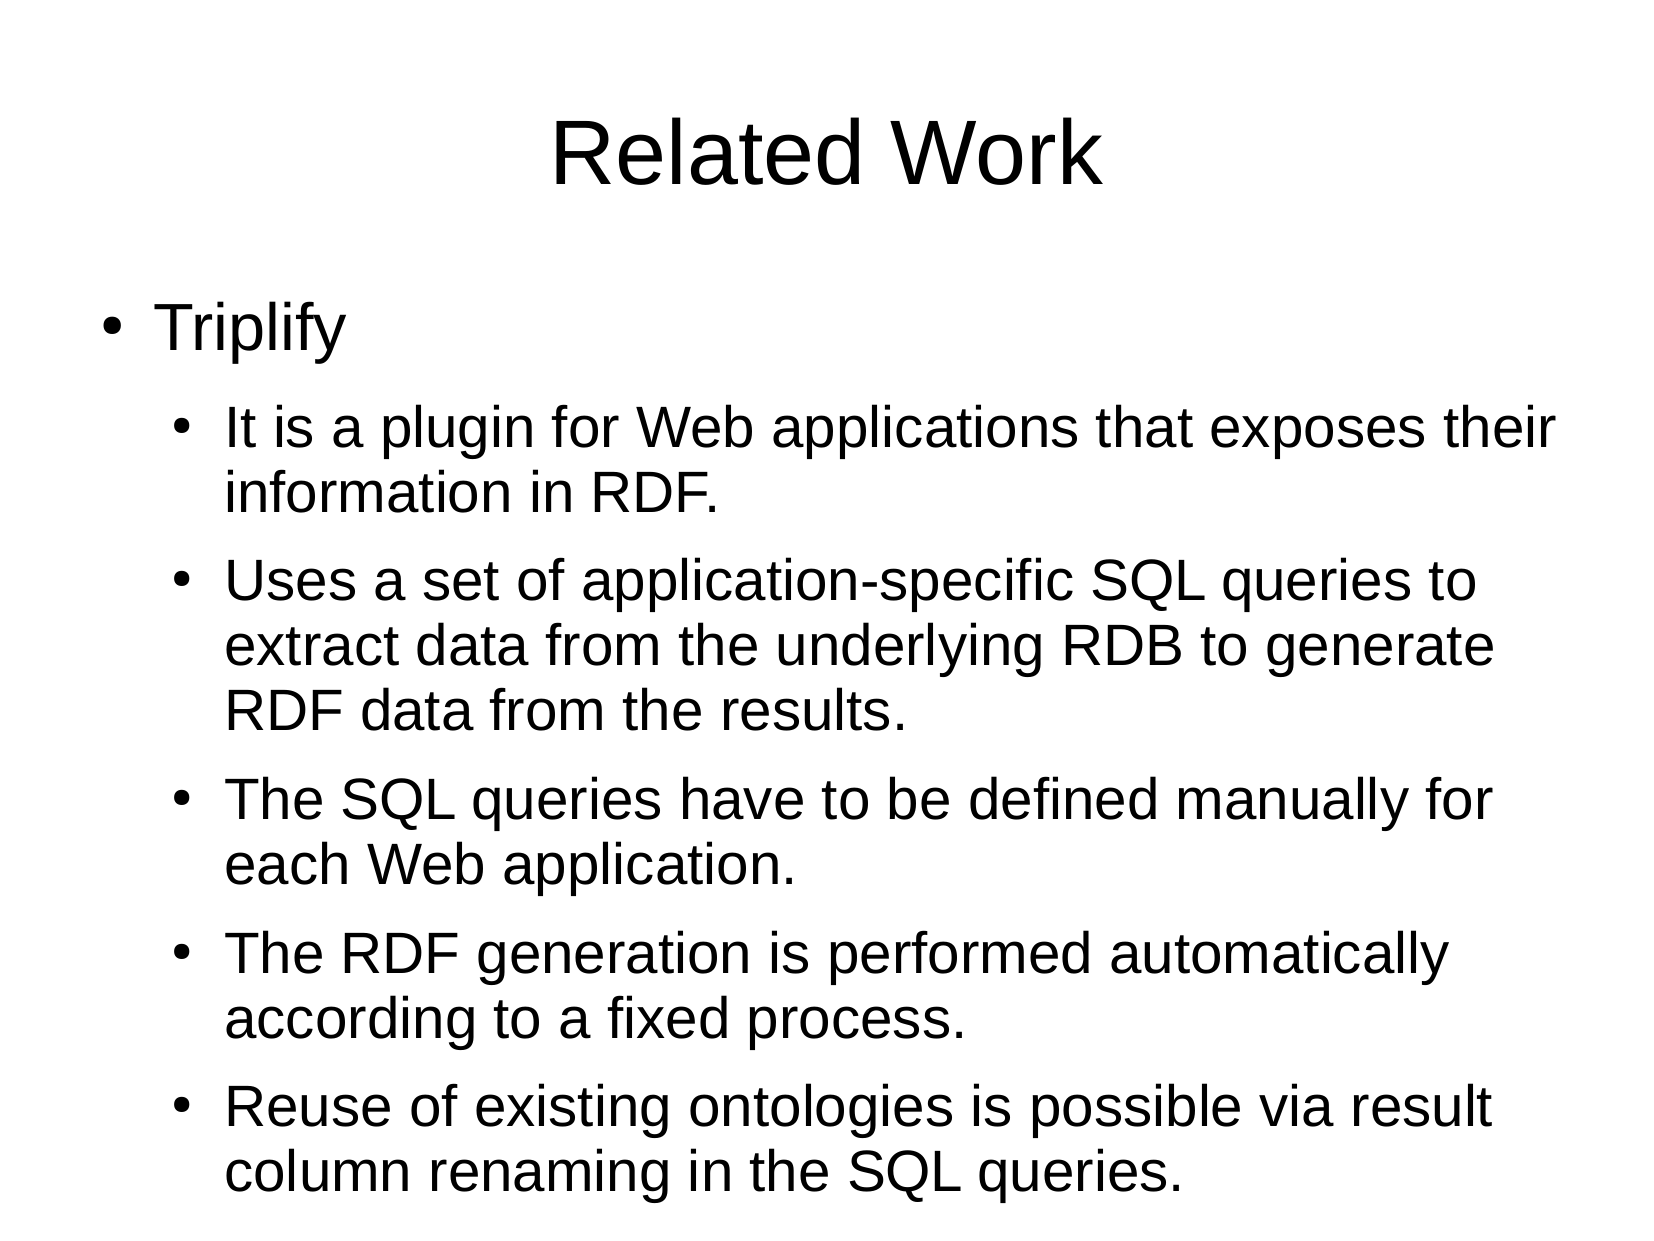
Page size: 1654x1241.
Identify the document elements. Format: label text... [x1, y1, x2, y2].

list Triplify It is a plugin for Web applications that exposes their information in RDF. Uses a set of application-specific SQL queries to extract data from the underlying RDB to generate RDF data from the results. The SQL queries have to be defined manually for each Web application. The RDF generation is performed automatically according to a fixed process. Reuse of existing ontologies is possible via result column renaming in the SQL queries. [82, 290, 1571, 1202]
title Related Work [82, 49, 1571, 257]
